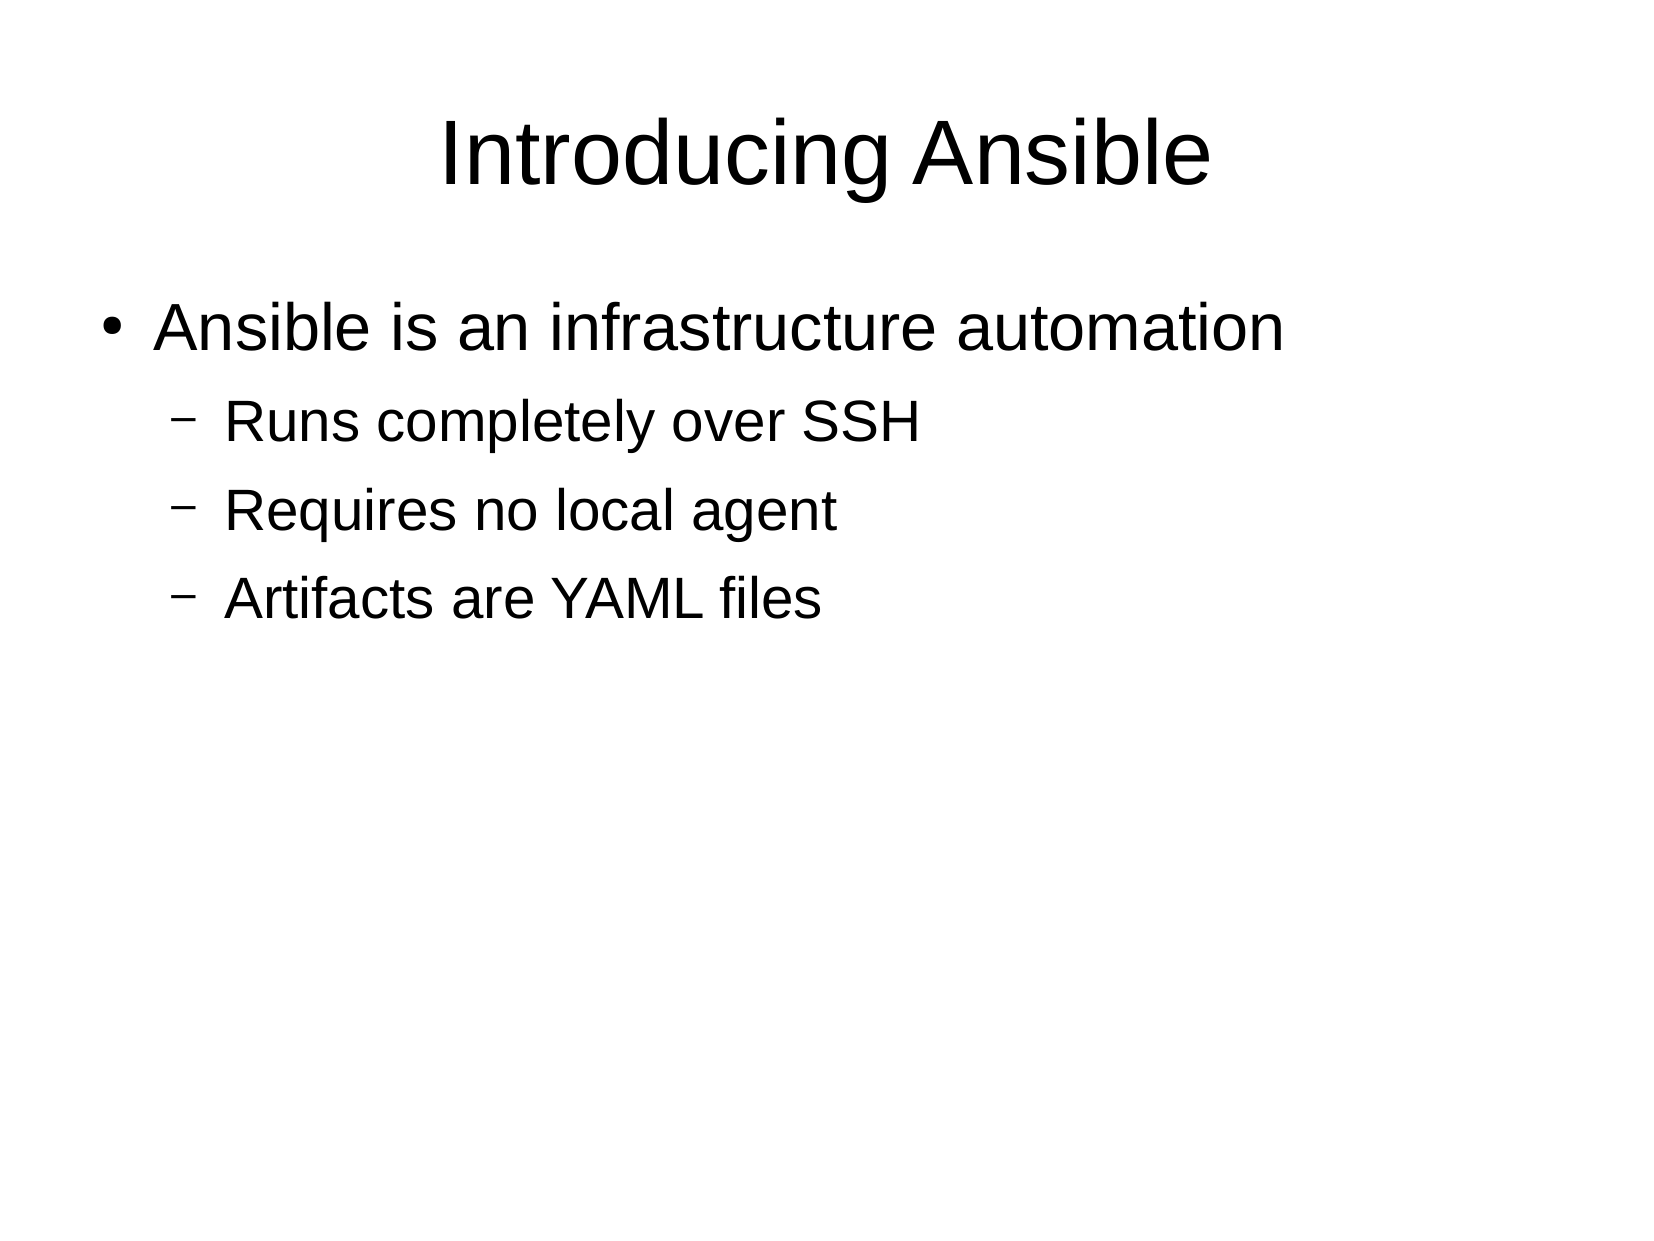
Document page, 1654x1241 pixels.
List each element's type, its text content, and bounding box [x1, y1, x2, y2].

list Ansible is an infrastructure automation Runs completely over SSH Requires no local agent Artifacts are YAML files [82, 290, 1571, 1010]
title Introducing Ansible [82, 49, 1571, 257]
